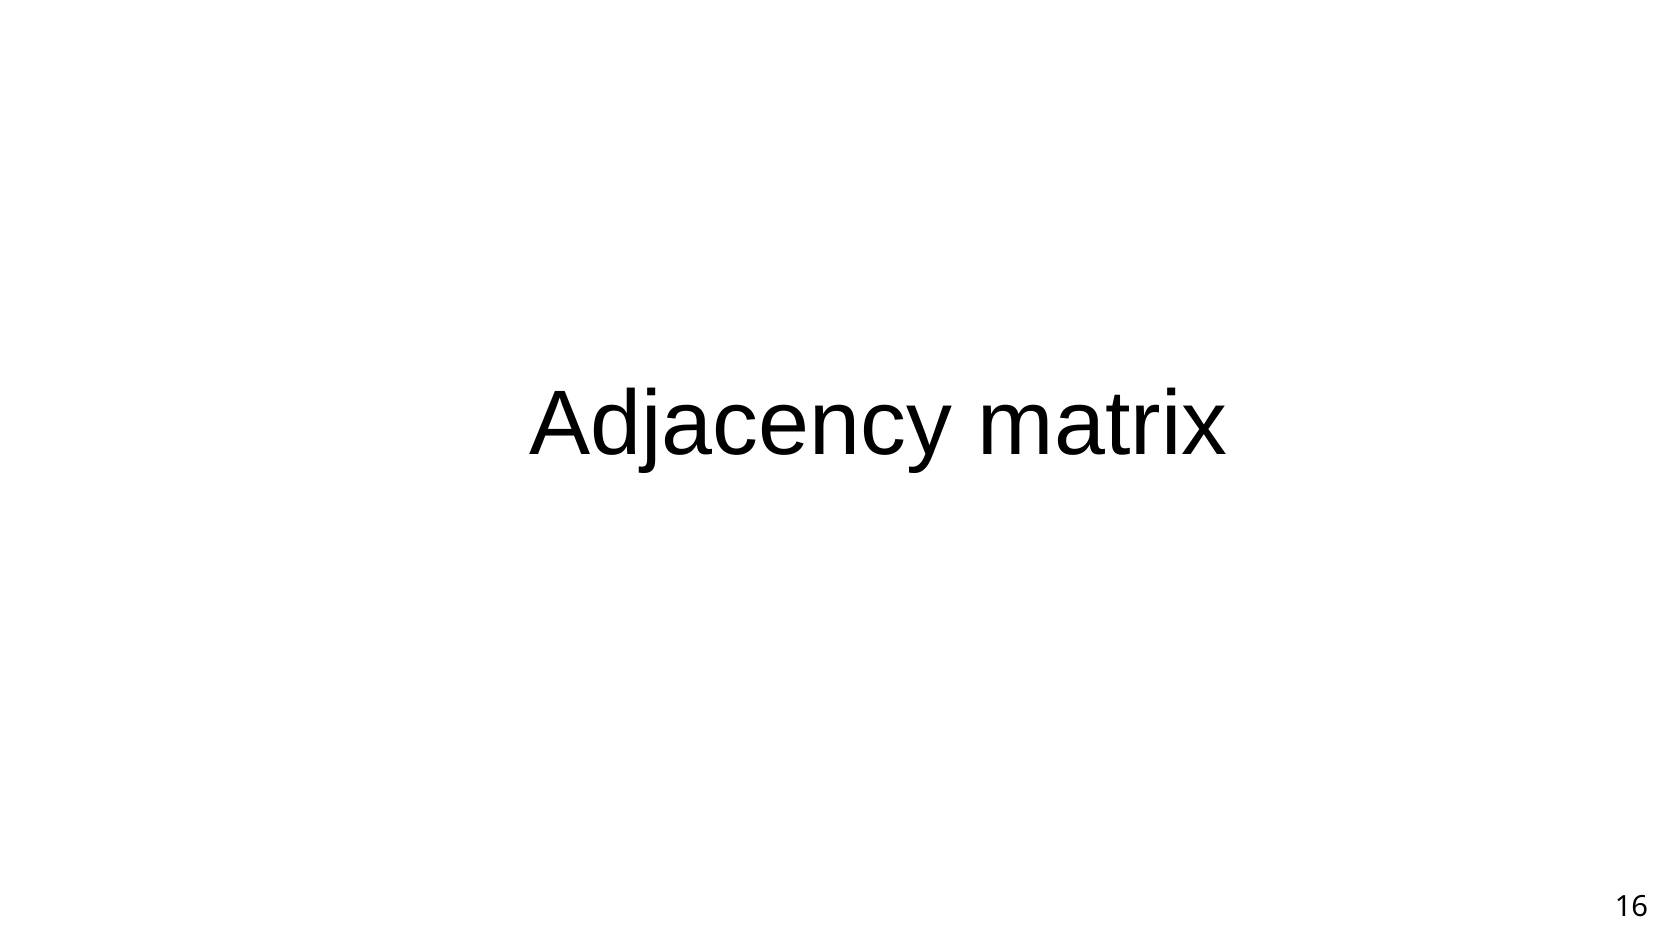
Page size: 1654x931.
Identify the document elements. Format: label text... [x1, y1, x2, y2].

title Adjacency matrix [135, 345, 1624, 501]
